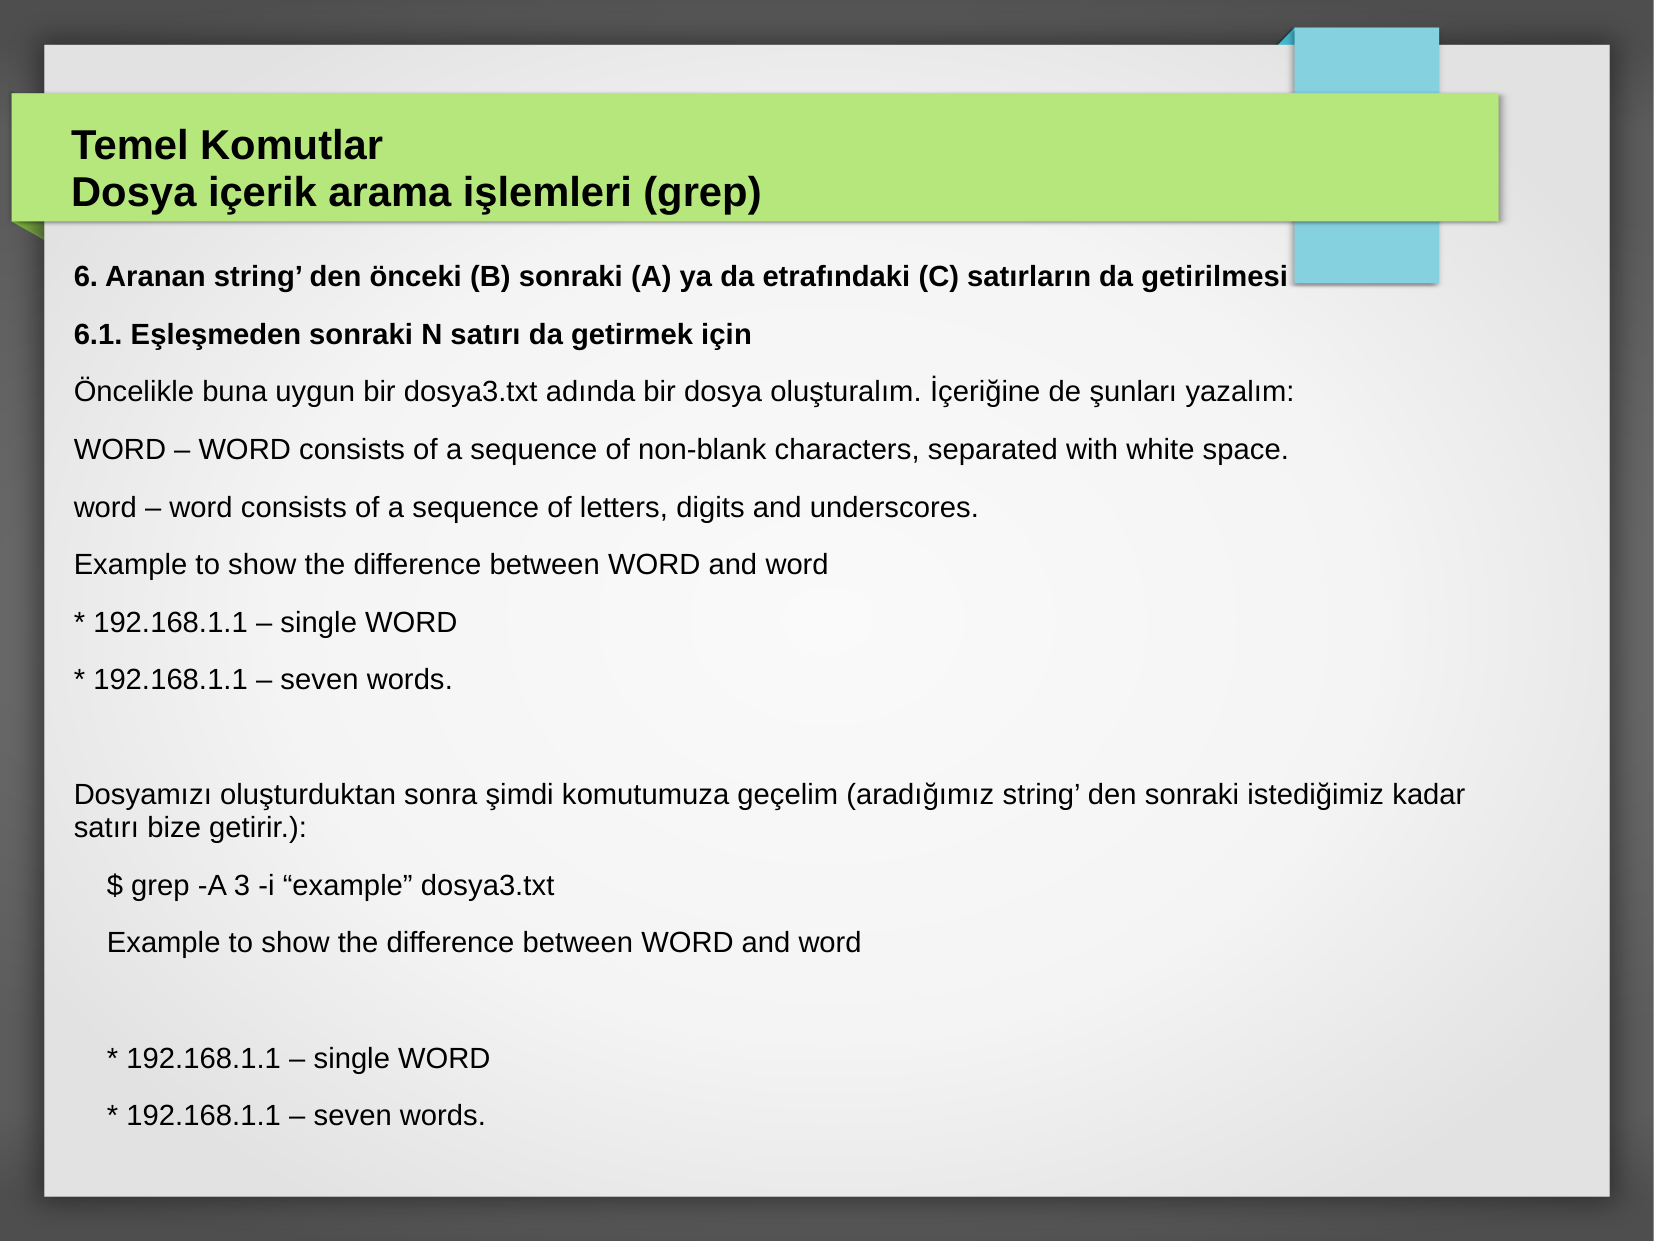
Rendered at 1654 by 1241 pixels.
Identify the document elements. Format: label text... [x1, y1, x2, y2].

text_box 6. Aranan string’ den önceki (B) sonraki (A) ya da etrafındaki (C) satırların da getirilmesi 6.1. Eşleşmeden sonraki N satırı da getirmek için Öncelikle buna uygun bir dosya3.txt adında bir dosya oluşturalım. İçeriğine de şunları yazalım: WORD – WORD consists of a sequence of non-blank characters, separated with white space. word – word consists of a sequence of letters, digits and underscores. Example to show the difference between WORD and word * 192.168.1.1 – single WORD * 192.168.1.1 – seven words. Dosyamızı oluşturduktan sonra şimdi komutumuza geçelim (aradığımız string’ den sonraki istediğimiz kadar satırı bize getirir.): $ grep -A 3 -i “example” dosya3.txt Example to show the difference between WORD and word * 192.168.1.1 – single WORD * 192.168.1.1 – seven words. [59, 252, 1489, 1188]
text_box Temel Komutlar Dosya içerik arama işlemleri (grep) [56, 114, 886, 269]
picture [0, 0, 1654, 1241]
